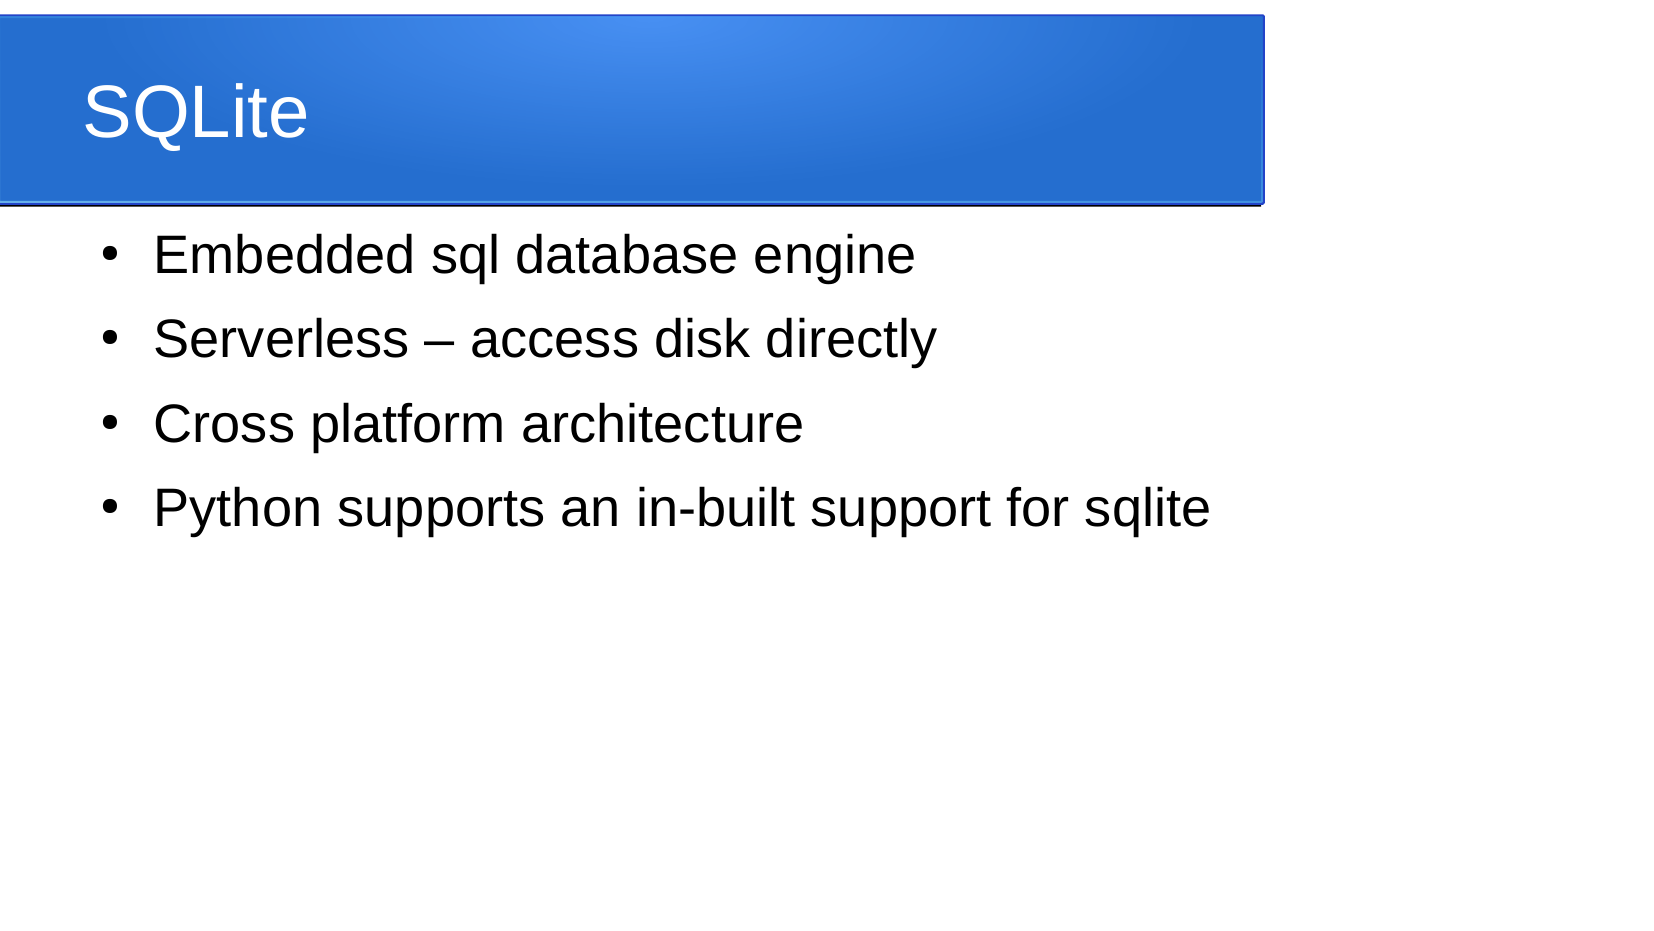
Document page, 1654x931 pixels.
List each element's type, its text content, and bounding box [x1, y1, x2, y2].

title SQLite [82, 35, 1235, 189]
list Embedded sql database engine Serverless – access disk directly Cross platform architecture Python supports an in-built support for sqlite [82, 224, 1571, 764]
